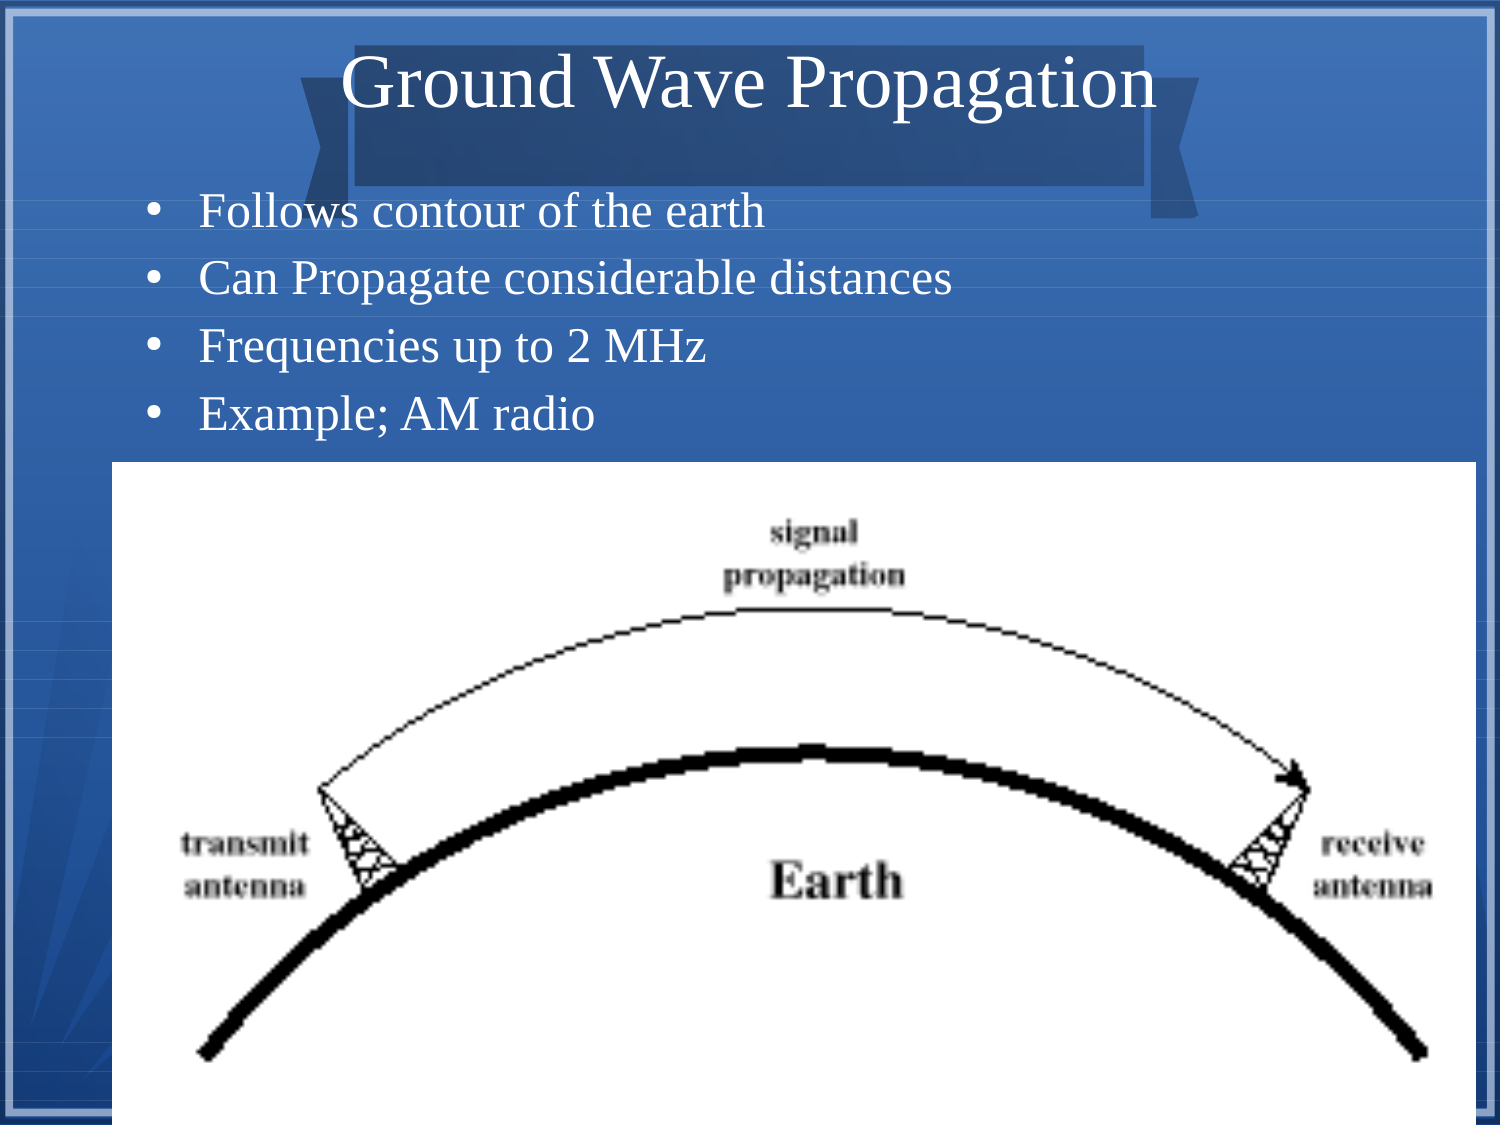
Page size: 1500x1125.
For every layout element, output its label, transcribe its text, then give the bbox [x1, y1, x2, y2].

title Ground Wave Propagation [112, 0, 1388, 174]
list Follows contour of the earth Can Propagate considerable distances Frequencies up to 2 MHz Example; AM radio [112, 174, 1476, 462]
picture [112, 462, 1476, 1125]
